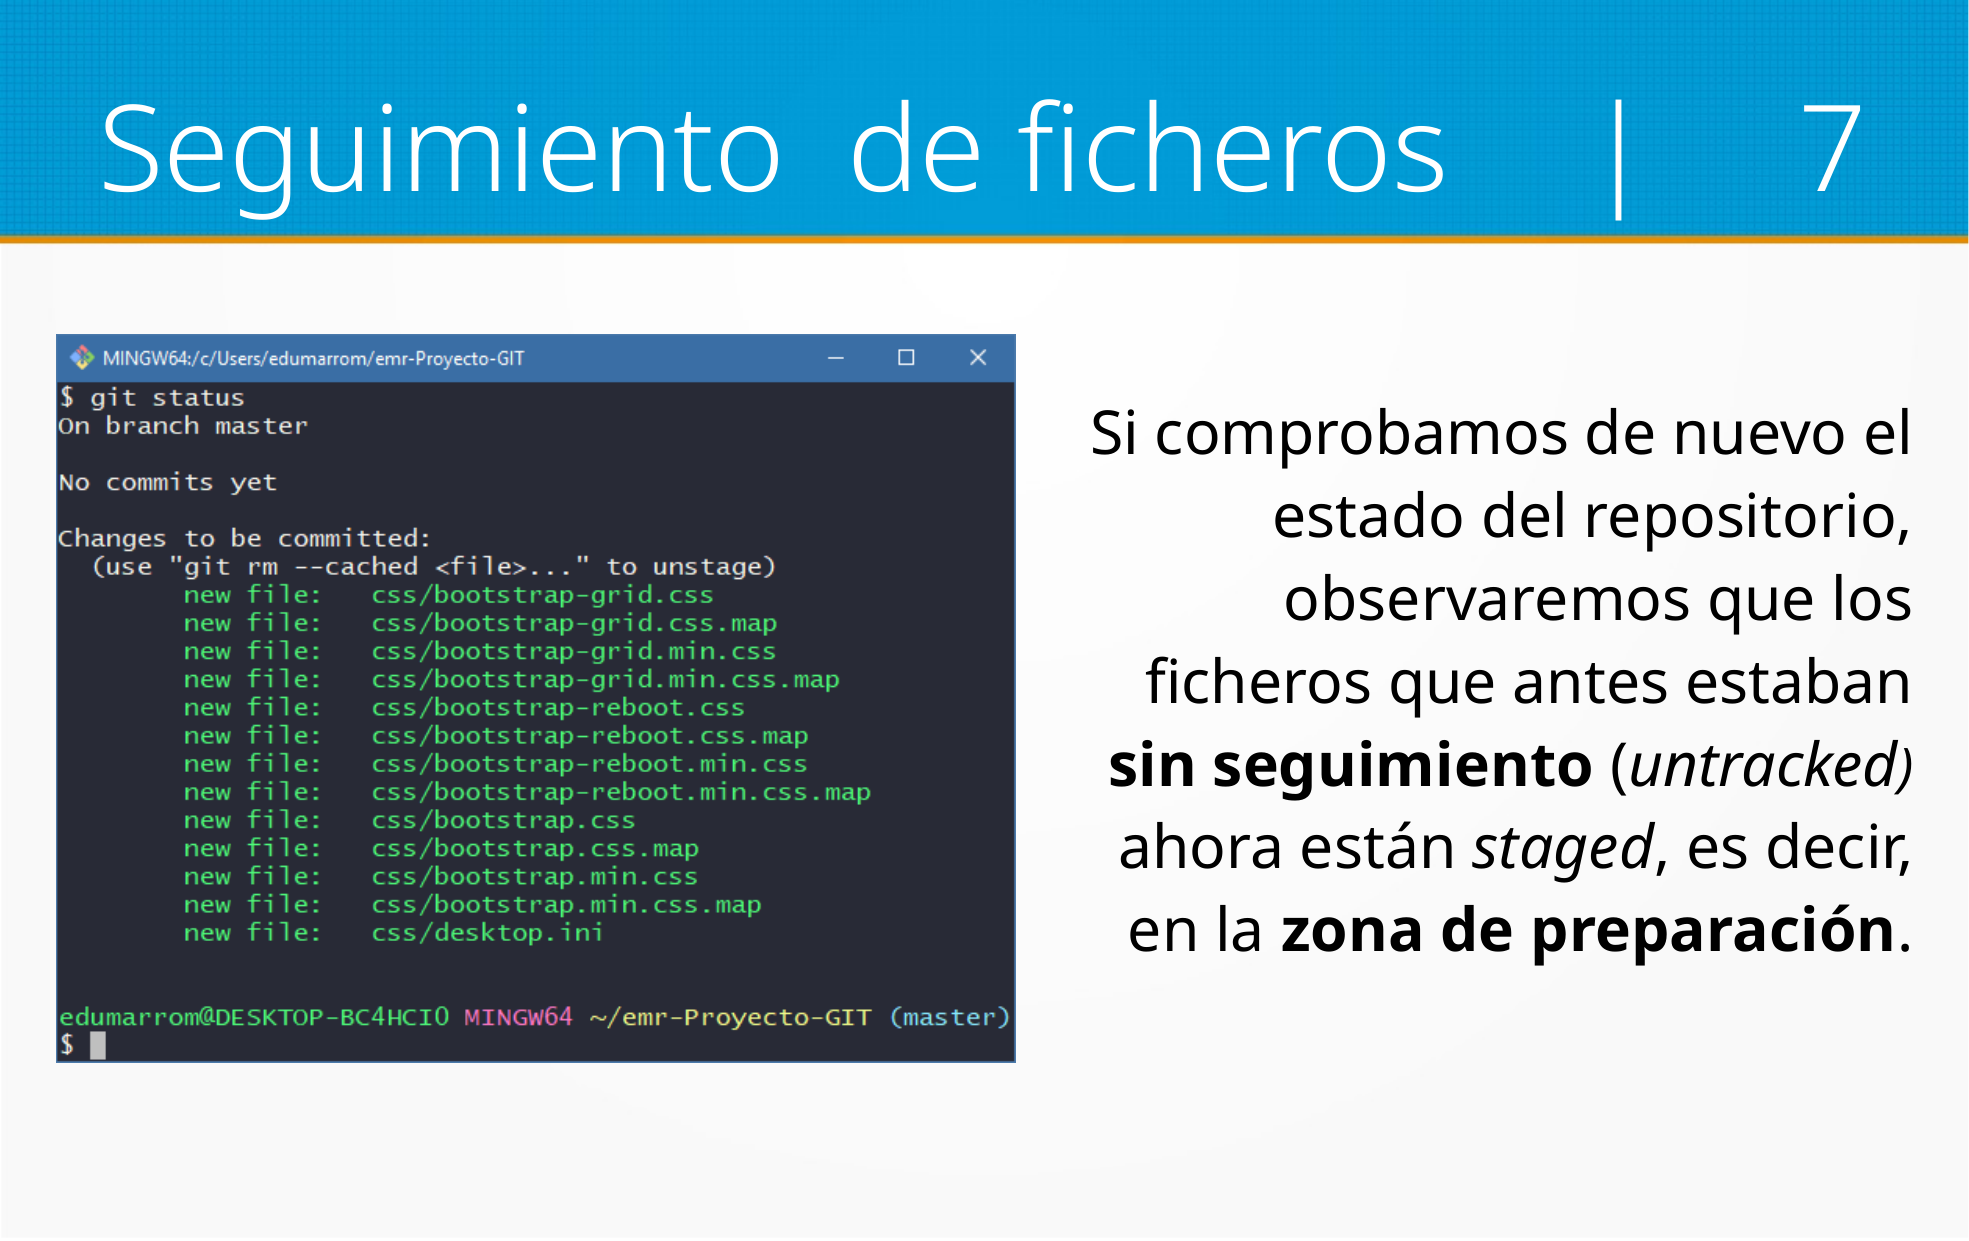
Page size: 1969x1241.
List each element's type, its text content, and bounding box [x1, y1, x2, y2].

title Seguimiento de ficheros | 7 [98, 19, 1870, 227]
picture [0, 233, 1969, 1241]
list Si comprobamos de nuevo el estado del repositorio, observaremos que los ficheros que antes estaban sin seguimiento (untracked) ahora están staged, es decir, en la zona de preparación. [1062, 389, 1914, 981]
